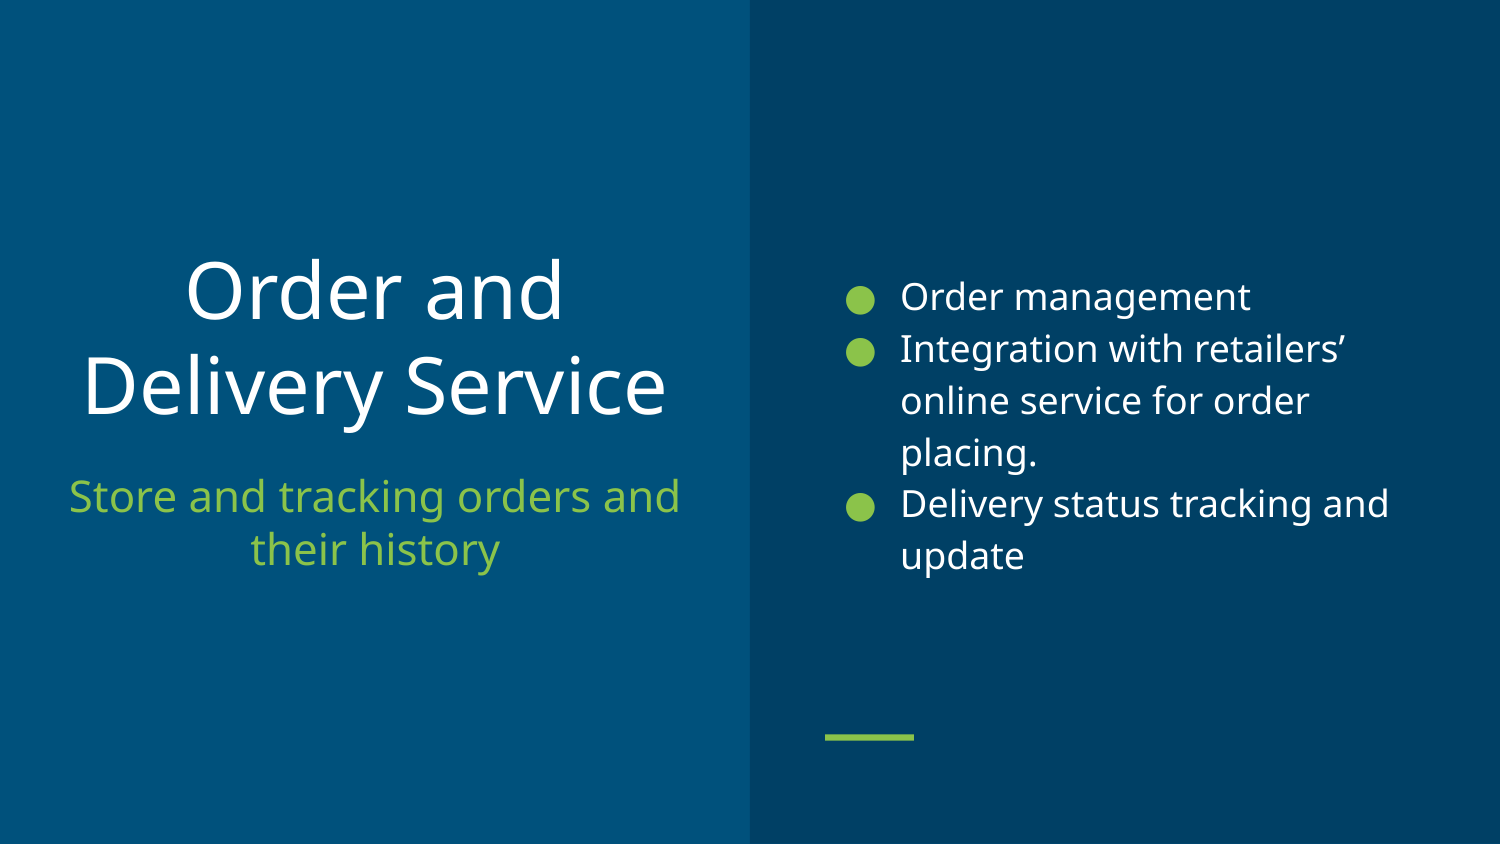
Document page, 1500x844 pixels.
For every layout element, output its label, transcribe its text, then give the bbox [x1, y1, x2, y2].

subtitle Store and tracking orders and their history [43, 454, 708, 675]
list Order management Integration with retailers’ online service for order placing. Delivery status tracking and update [810, 118, 1440, 725]
title Order and Delivery Service [43, 198, 708, 446]
